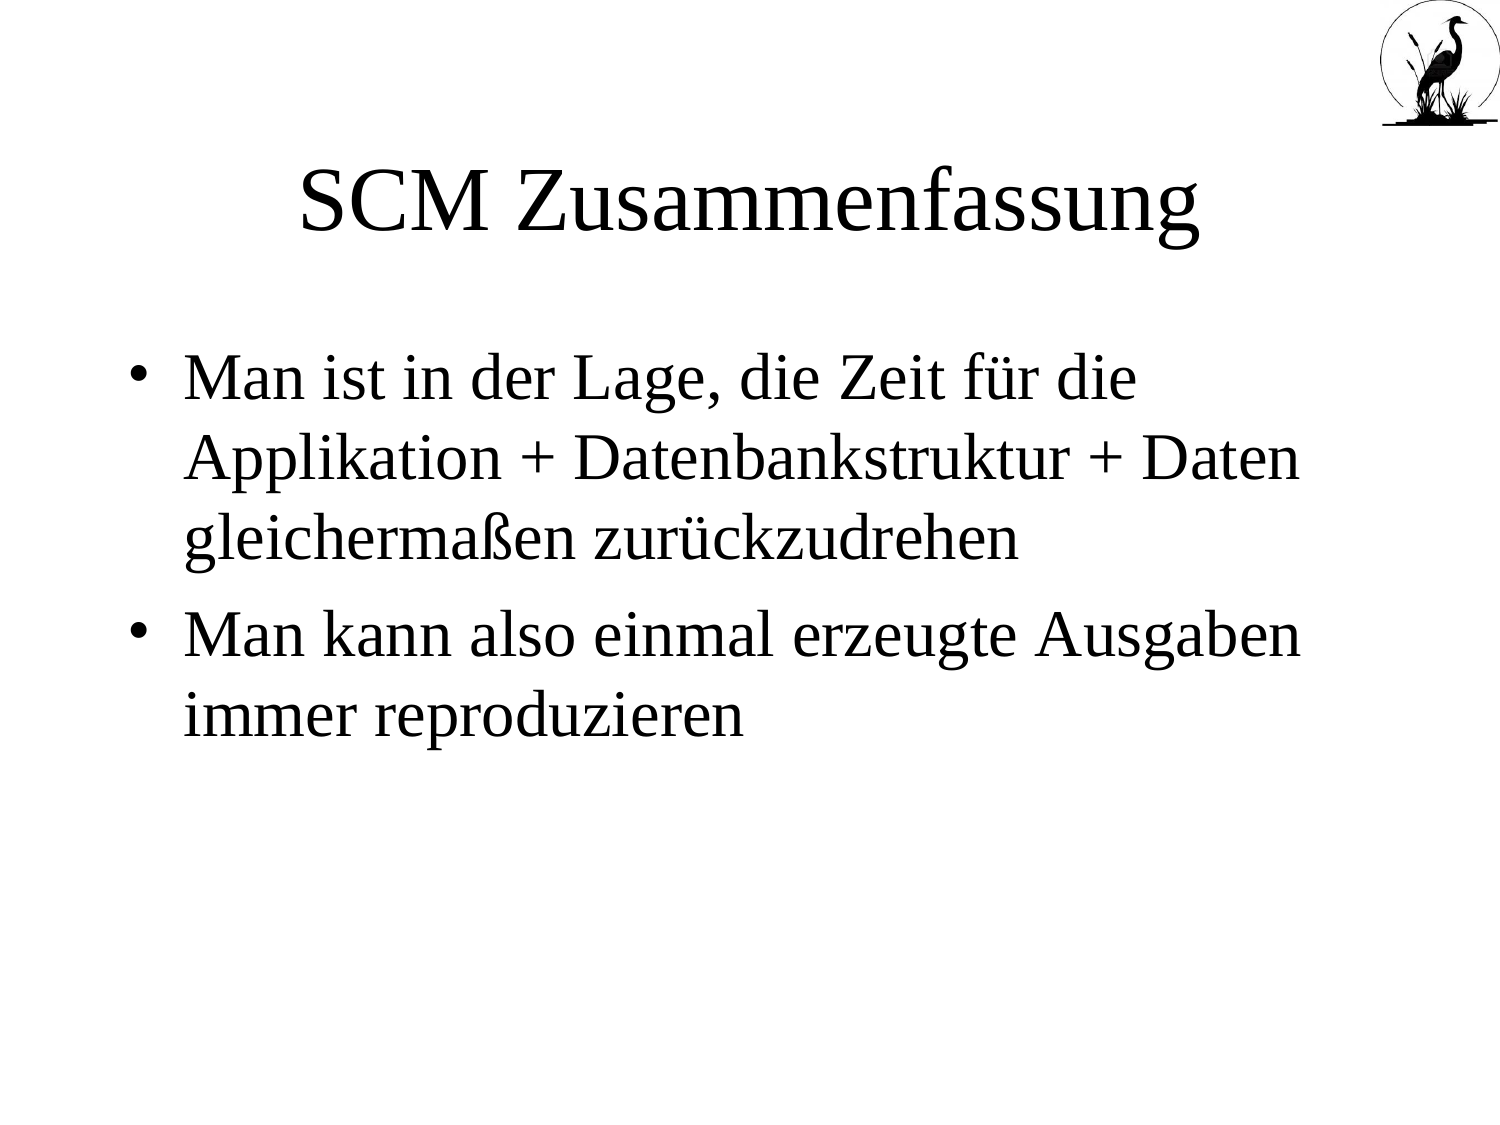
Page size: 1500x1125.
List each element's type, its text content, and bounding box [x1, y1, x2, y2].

list Man ist in der Lage, die Zeit für die Applikation + Datenbankstruktur + Daten gleichermaßen zurückzudrehen Man kann also einmal erzeugte Ausgaben immer reproduzieren [112, 324, 1388, 1001]
picture [1380, 0, 1500, 126]
title SCM Zusammenfassung [112, 99, 1388, 288]
